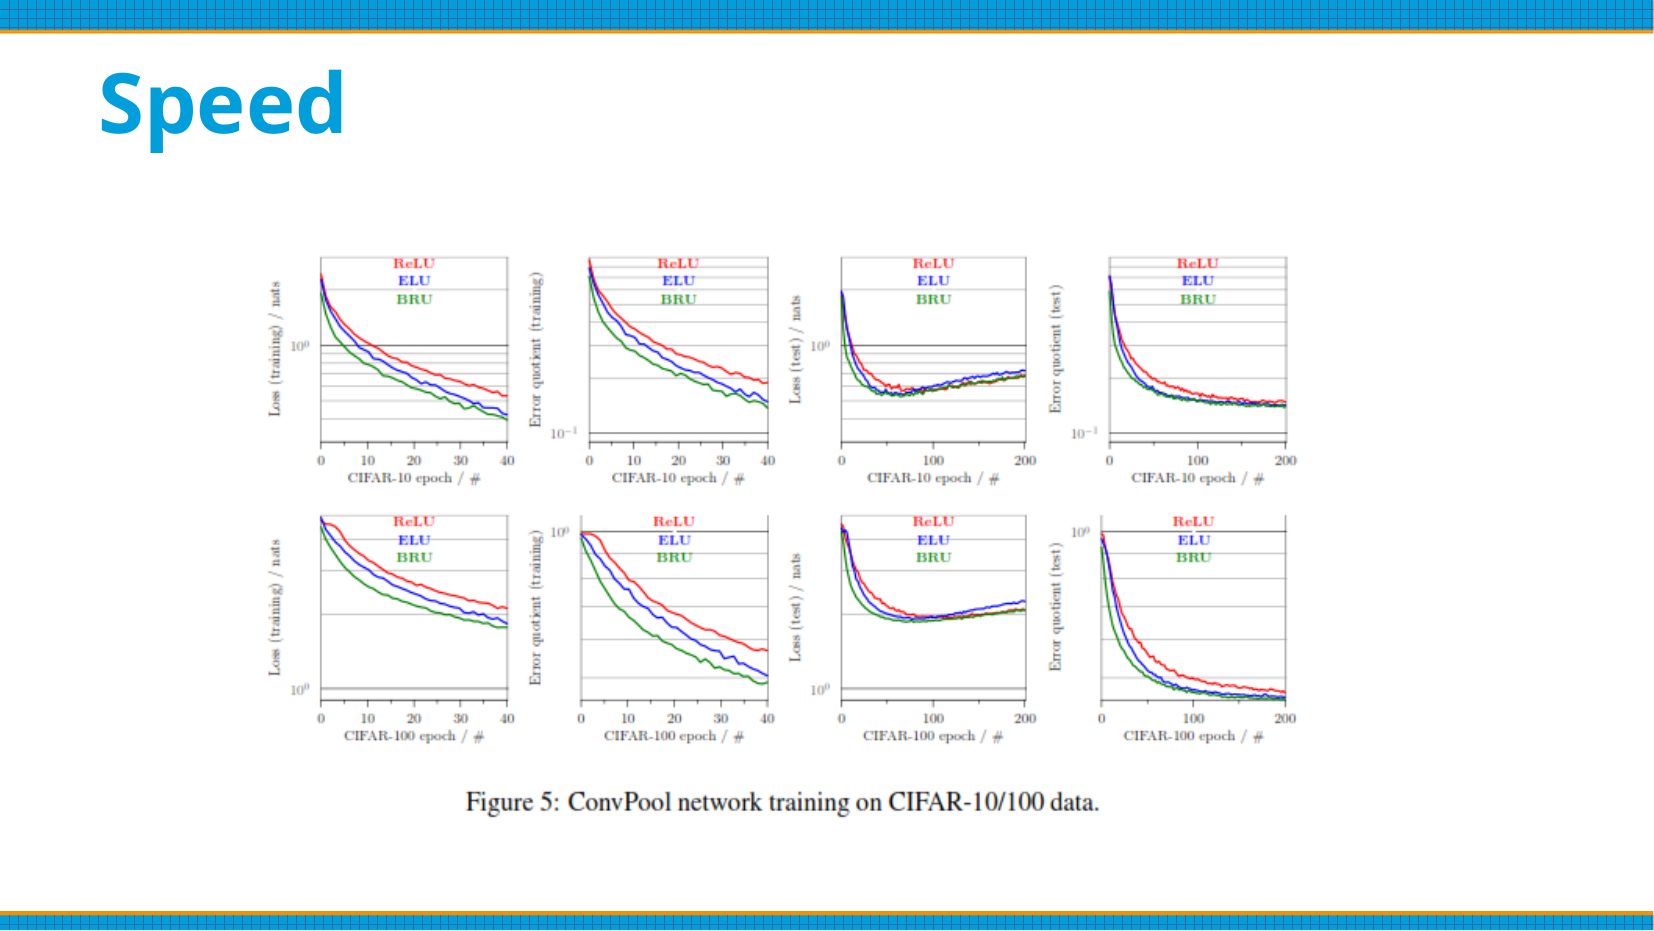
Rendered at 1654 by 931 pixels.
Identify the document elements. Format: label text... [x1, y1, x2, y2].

picture [225, 173, 1324, 826]
subtitle Speed [98, 44, 1576, 798]
